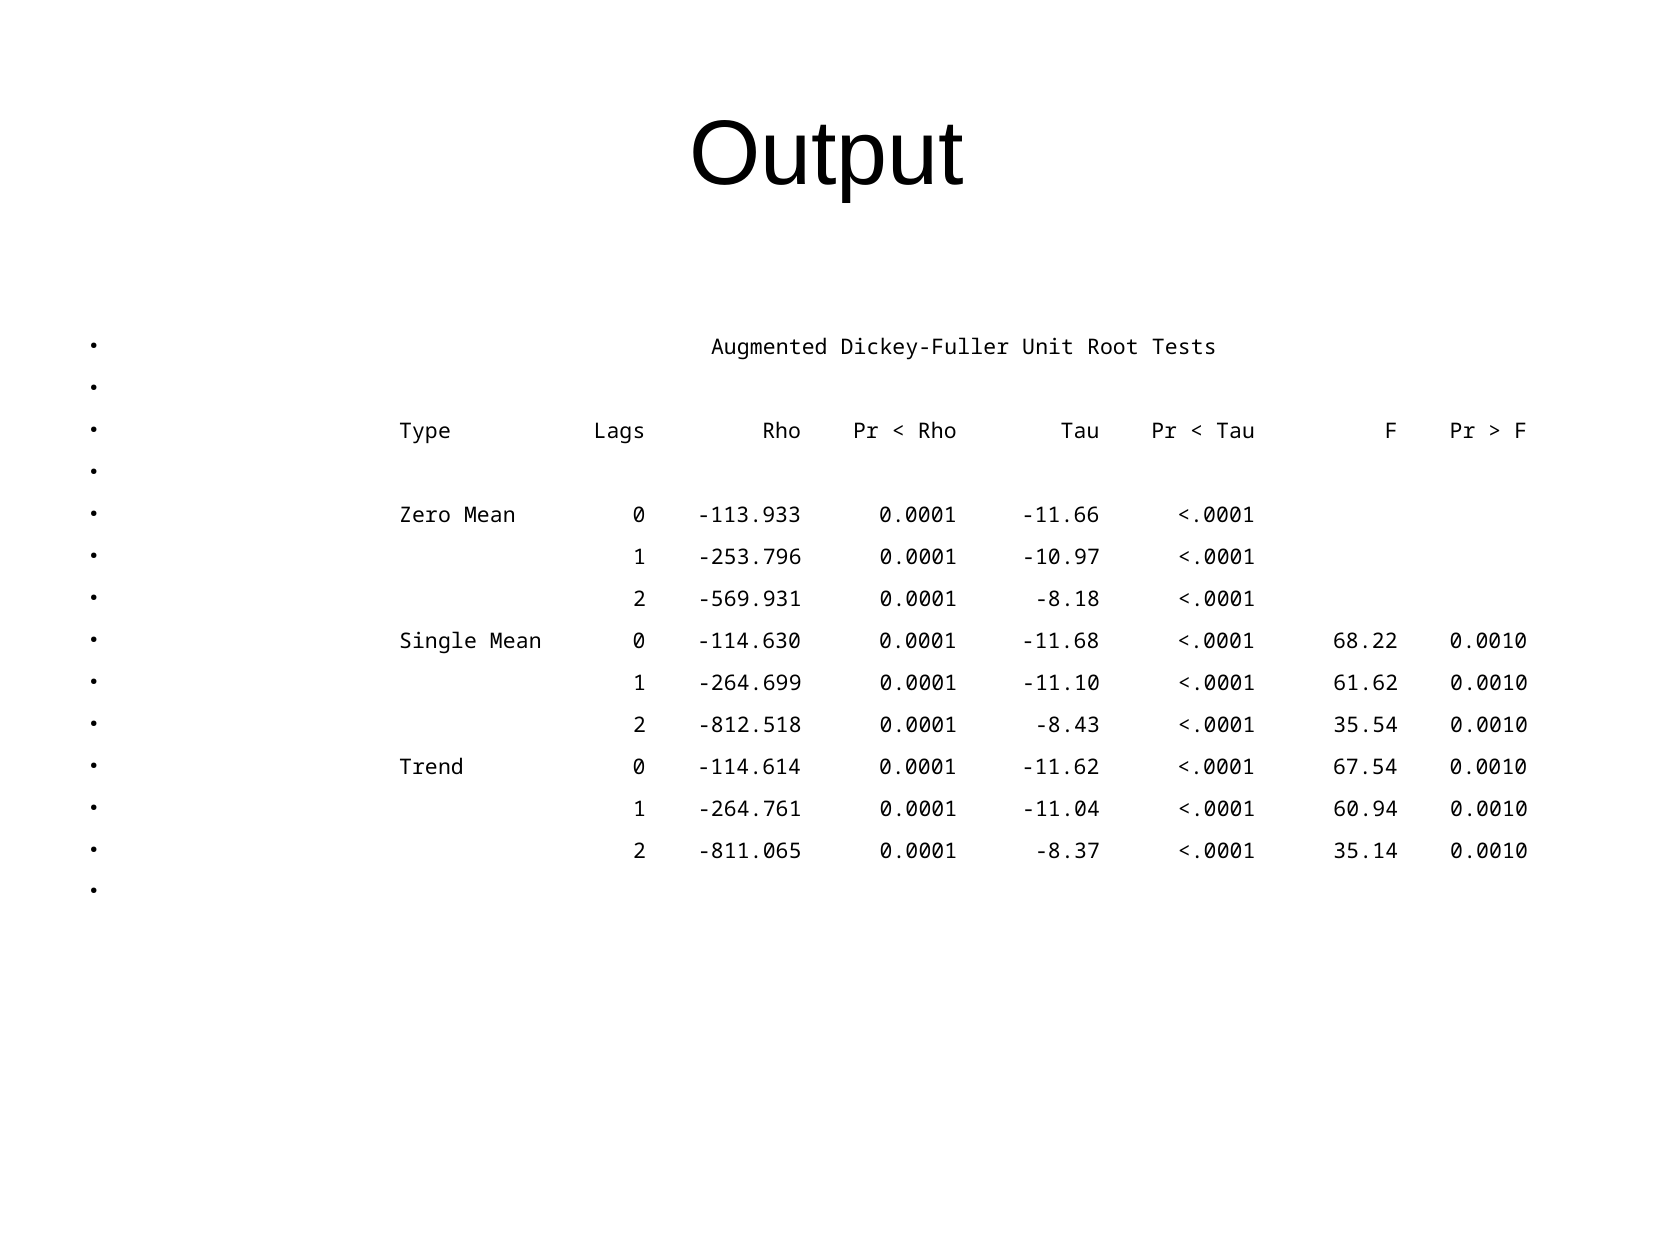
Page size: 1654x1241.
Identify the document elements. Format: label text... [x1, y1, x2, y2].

list Augmented Dickey-Fuller Unit Root Tests Type Lags Rho Pr < Rho Tau Pr < Tau F Pr > F Zero Mean 0 -113.933 0.0001 -11.66 <.0001 1 -253.796 0.0001 -10.97 <.0001 2 -569.931 0.0001 -8.18 <.0001 Single Mean 0 -114.630 0.0001 -11.68 <.0001 68.22 0.0010 1 -264.699 0.0001 -11.10 <.0001 61.62 0.0010 2 -812.518 0.0001 -8.43 <.0001 35.54 0.0010 Trend 0 -114.614 0.0001 -11.62 <.0001 67.54 0.0010 1 -264.761 0.0001 -11.04 <.0001 60.94 0.0010 2 -811.065 0.0001 -8.37 <.0001 35.14 0.0010 [82, 290, 1571, 1109]
title Output [82, 56, 1571, 250]
